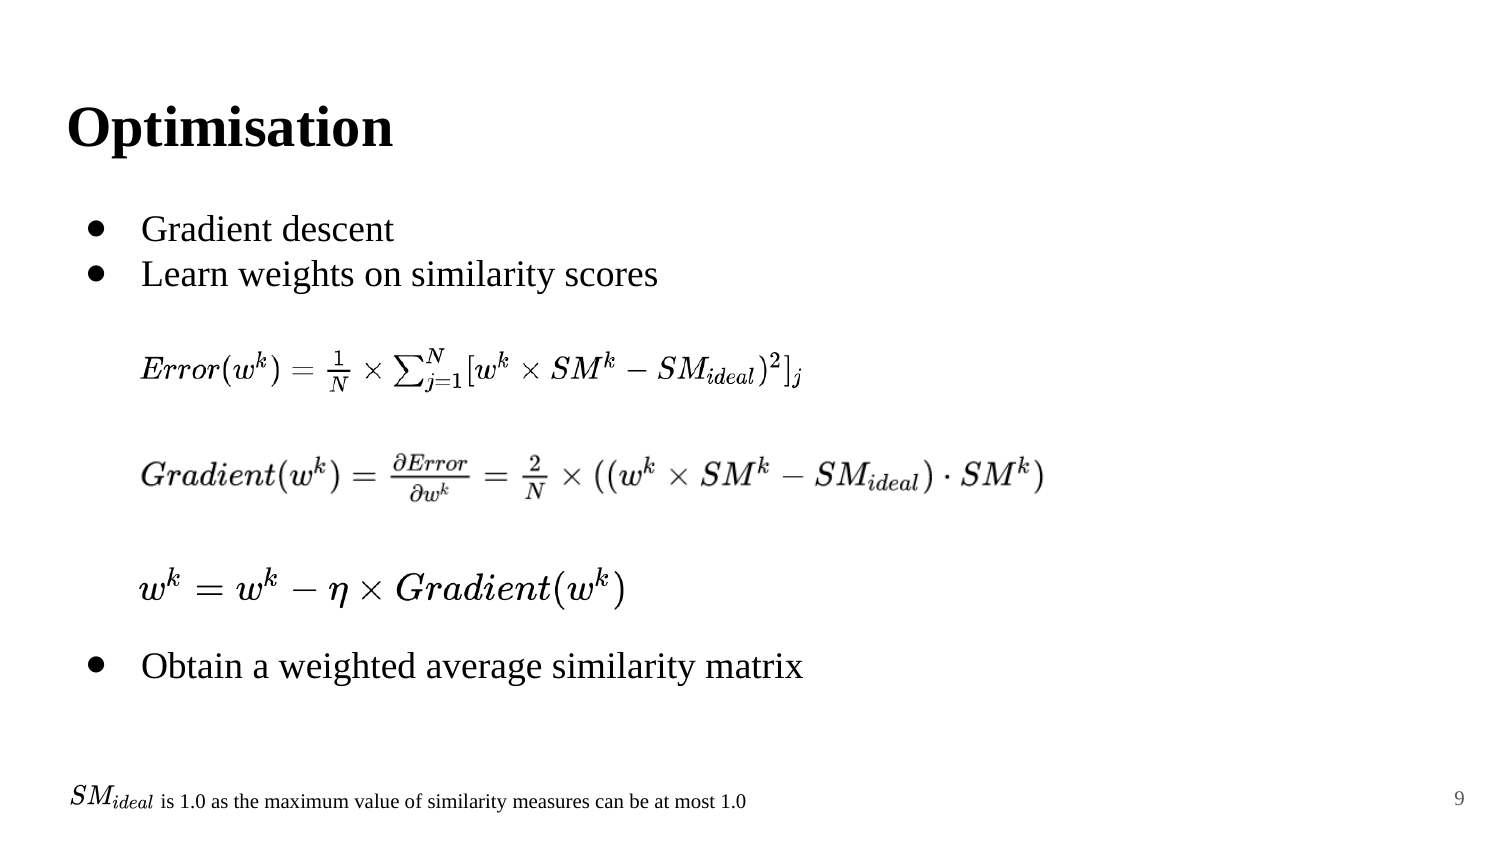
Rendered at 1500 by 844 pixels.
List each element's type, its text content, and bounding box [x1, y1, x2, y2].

picture [69, 782, 156, 811]
title Optimisation [51, 72, 1449, 167]
list Gradient descent Learn weights on similarity scores Obtain a weighted average similarity matrix [51, 189, 1449, 750]
picture [138, 564, 627, 615]
picture [138, 450, 1048, 506]
text_box is 1.0 as the maximum value of similarity measures can be at most 1.0 [54, 764, 1242, 818]
slide_number <number> [1389, 764, 1480, 830]
picture [138, 345, 805, 396]
